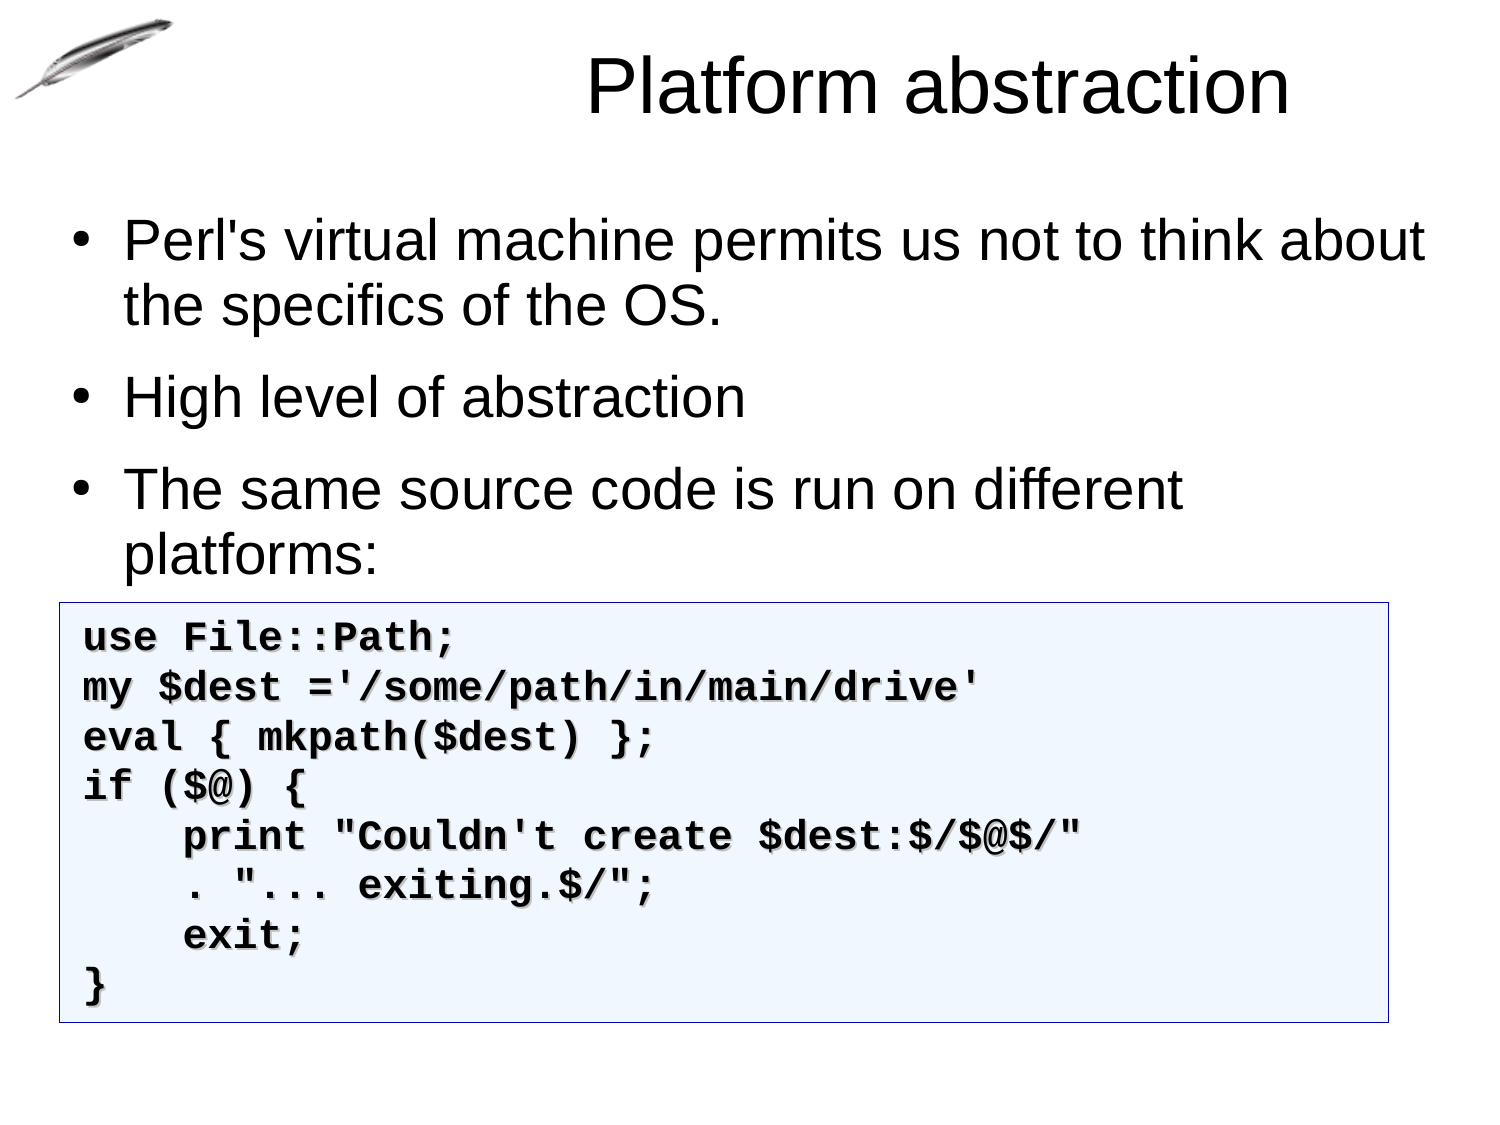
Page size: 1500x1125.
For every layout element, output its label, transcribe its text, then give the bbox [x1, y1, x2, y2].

picture [11, 17, 179, 101]
title Platform abstraction [419, 0, 1459, 176]
text_box use File::Path; my $dest ='/some/path/in/main/drive' eval { mkpath($dest) }; if ($@) { print "Couldn't create $dest:$/$@$/" . "... exiting.$/"; exit; } [59, 602, 1388, 1023]
list Perl's virtual machine permits us not to think about the specifics of the OS. High level of abstraction The same source code is run on different platforms: [53, 207, 1447, 621]
